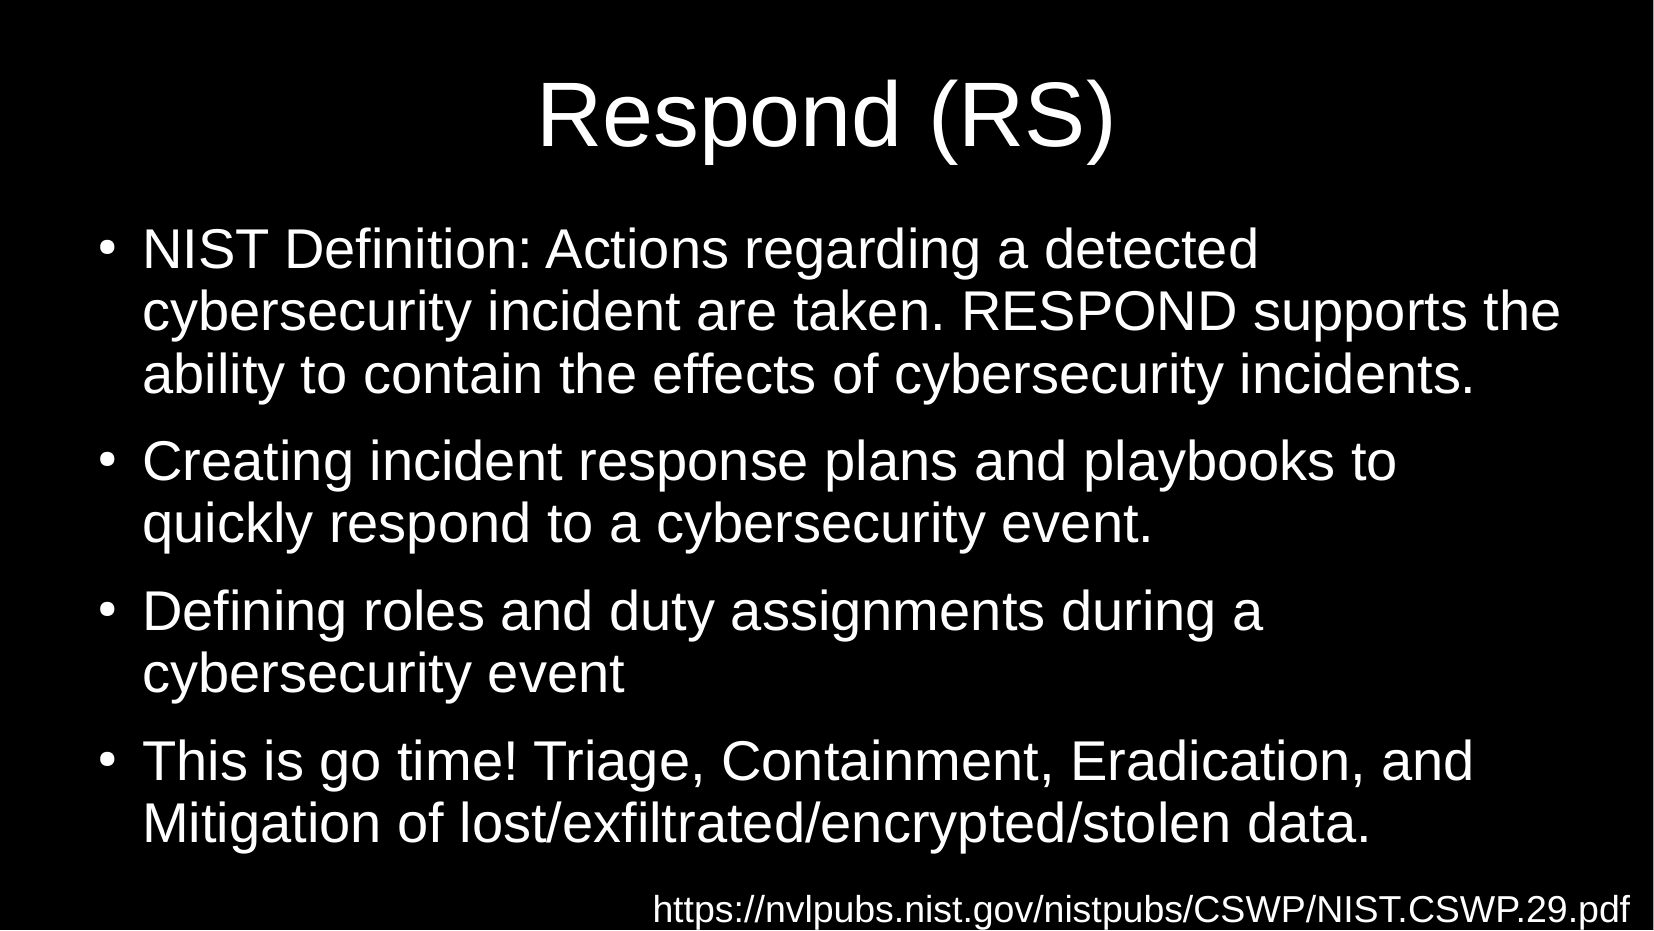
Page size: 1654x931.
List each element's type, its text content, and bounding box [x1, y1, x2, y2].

text_box https://nvlpubs.nist.gov/nistpubs/CSWP/NIST.CSWP.29.pdf [637, 880, 1654, 931]
list NIST Definition: Actions regarding a detected cybersecurity incident are taken. RESPOND supports the ability to contain the effects of cybersecurity incidents. Creating incident response plans and playbooks to quickly respond to a cybersecurity event. Defining roles and duty assignments during a cybersecurity event This is go time! Triage, Containment, Eradication, and Mitigation of lost/exfiltrated/encrypted/stolen data. [82, 217, 1571, 863]
title Respond (RS) [82, 37, 1571, 193]
